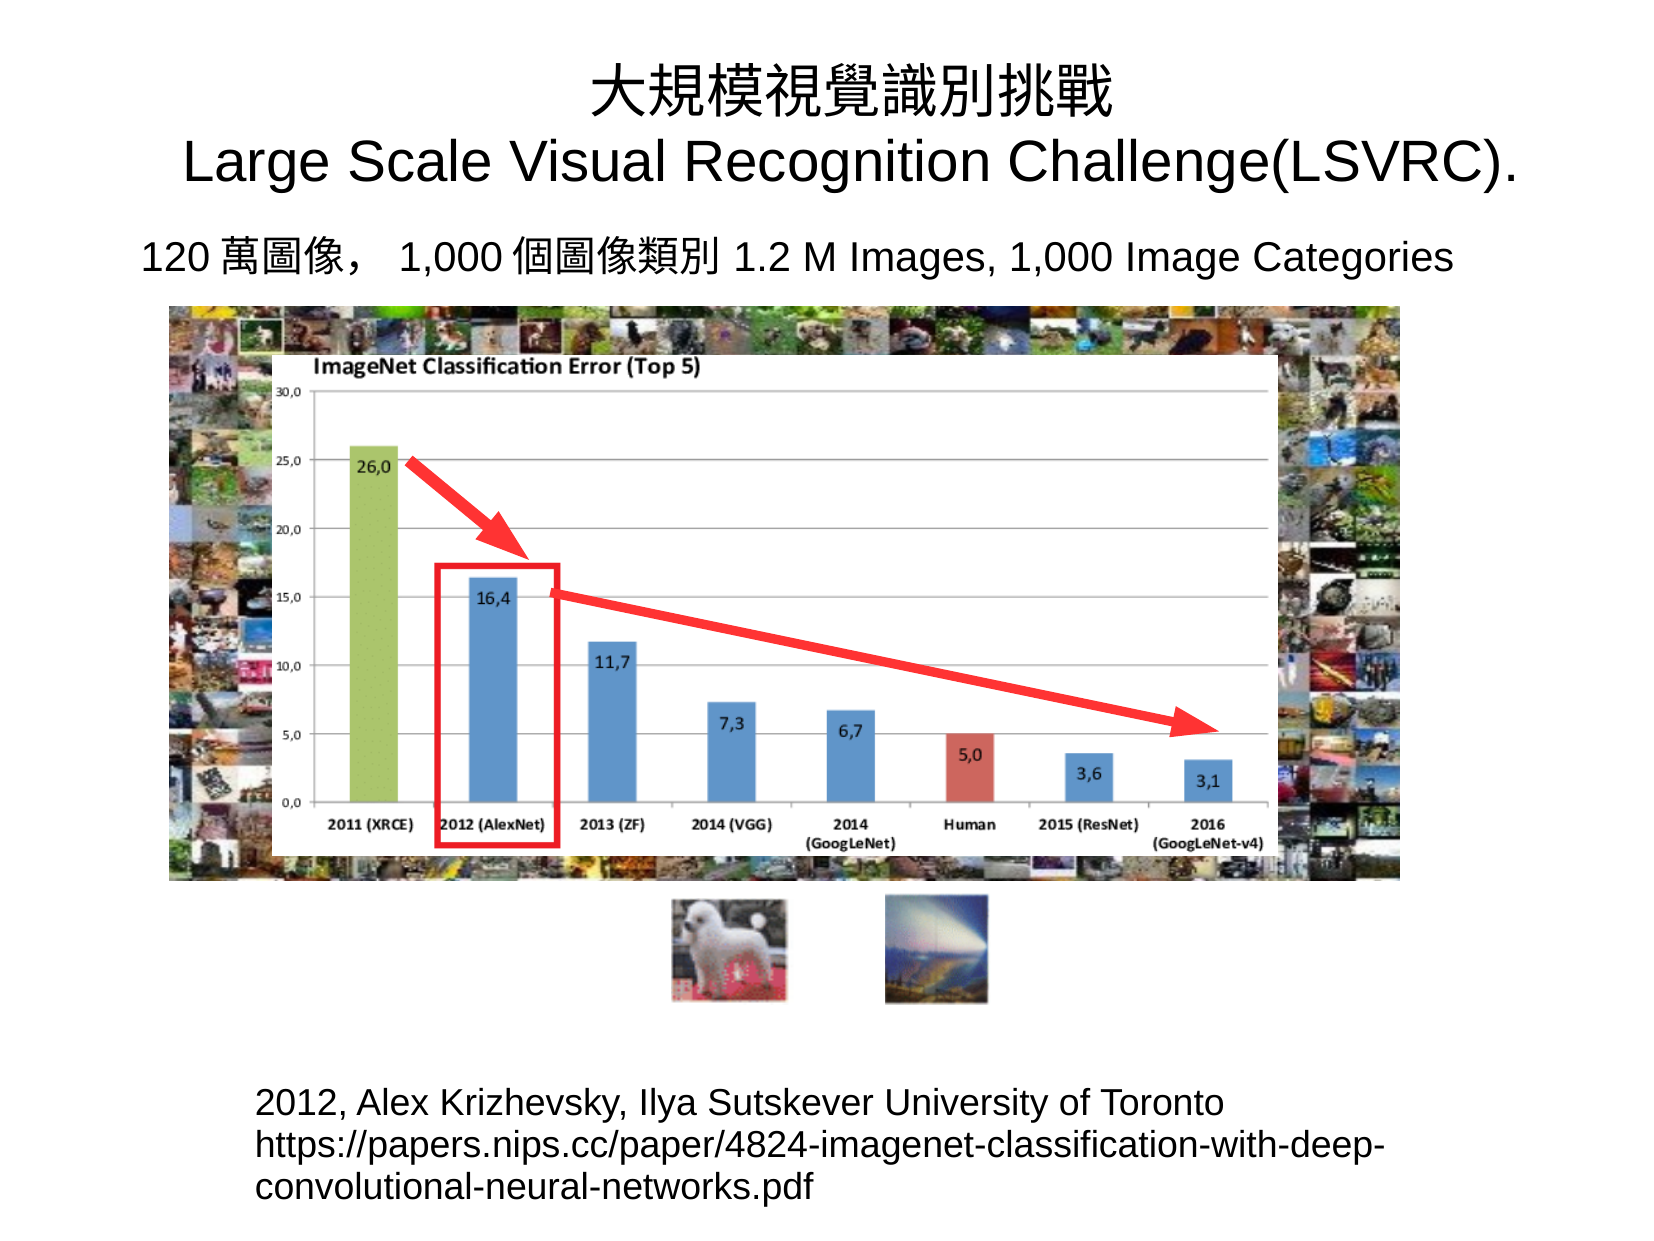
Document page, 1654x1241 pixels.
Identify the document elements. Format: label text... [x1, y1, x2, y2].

list 120萬圖像，1,000個圖像類別1.2 M Images, 1,000 Image Categories [69, 222, 1558, 1042]
title 大規模視覺識別挑戰 Large Scale Visual Recognition Challenge(LSVRC). [90, 15, 1579, 223]
picture [885, 892, 991, 1006]
picture [671, 898, 796, 1006]
picture [169, 306, 1400, 881]
text_box 2012, Alex Krizhevsky, Ilya Sutskever University of Toronto https://papers.nips.cc/paper/4824-imagenet-classification-with-deep-convolutional-neural-networks.pdf [240, 1074, 1516, 1216]
